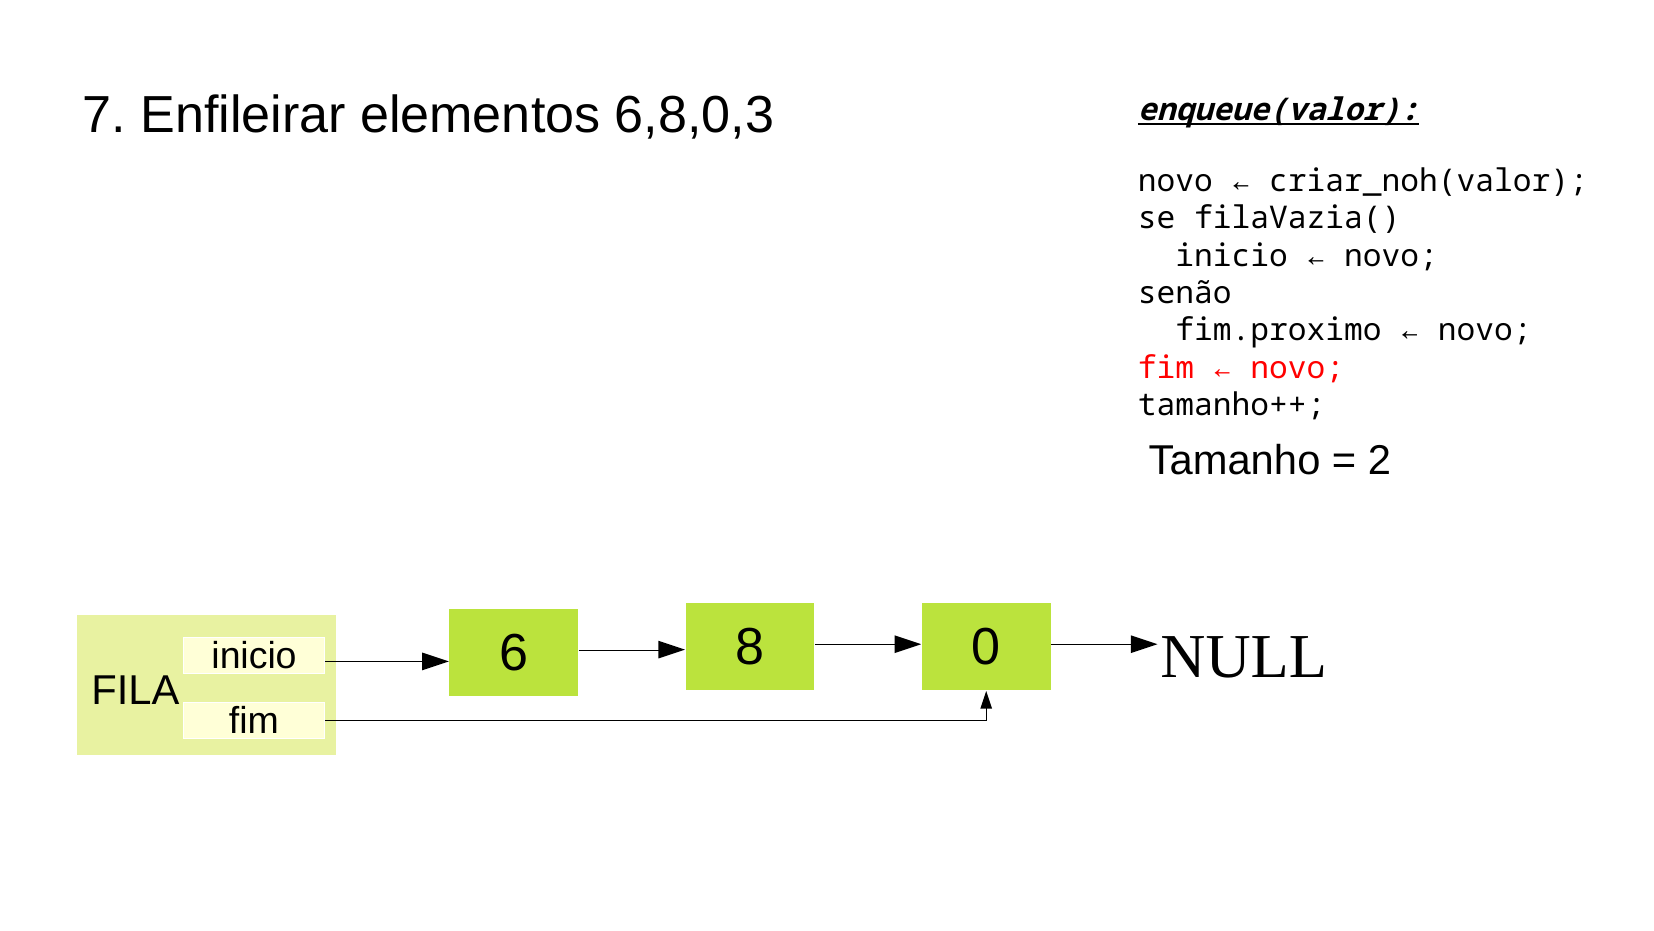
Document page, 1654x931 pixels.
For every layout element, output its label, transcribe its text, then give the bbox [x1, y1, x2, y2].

title 7. Enfileirar elementos 6,8,0,3 [82, 37, 1571, 193]
text_box 8 [685, 602, 815, 691]
text_box Tamanho = 2 [1133, 430, 1418, 491]
text_box inicio [183, 637, 325, 674]
text_box [76, 721, 337, 756]
text_box 0 [921, 602, 1052, 691]
text_box NULL [1145, 614, 1347, 692]
text_box [195, 662, 337, 720]
text_box 6 [448, 608, 579, 697]
text_box [76, 614, 337, 661]
text_box fim [183, 702, 325, 739]
text_box FILA [76, 659, 195, 721]
text_box enqueue(valor): novo ← criar_noh(valor); se filaVazia() inicio ← novo; senão fim.proximo ← novo; fim ← novo; tamanho++; [1123, 81, 1613, 430]
